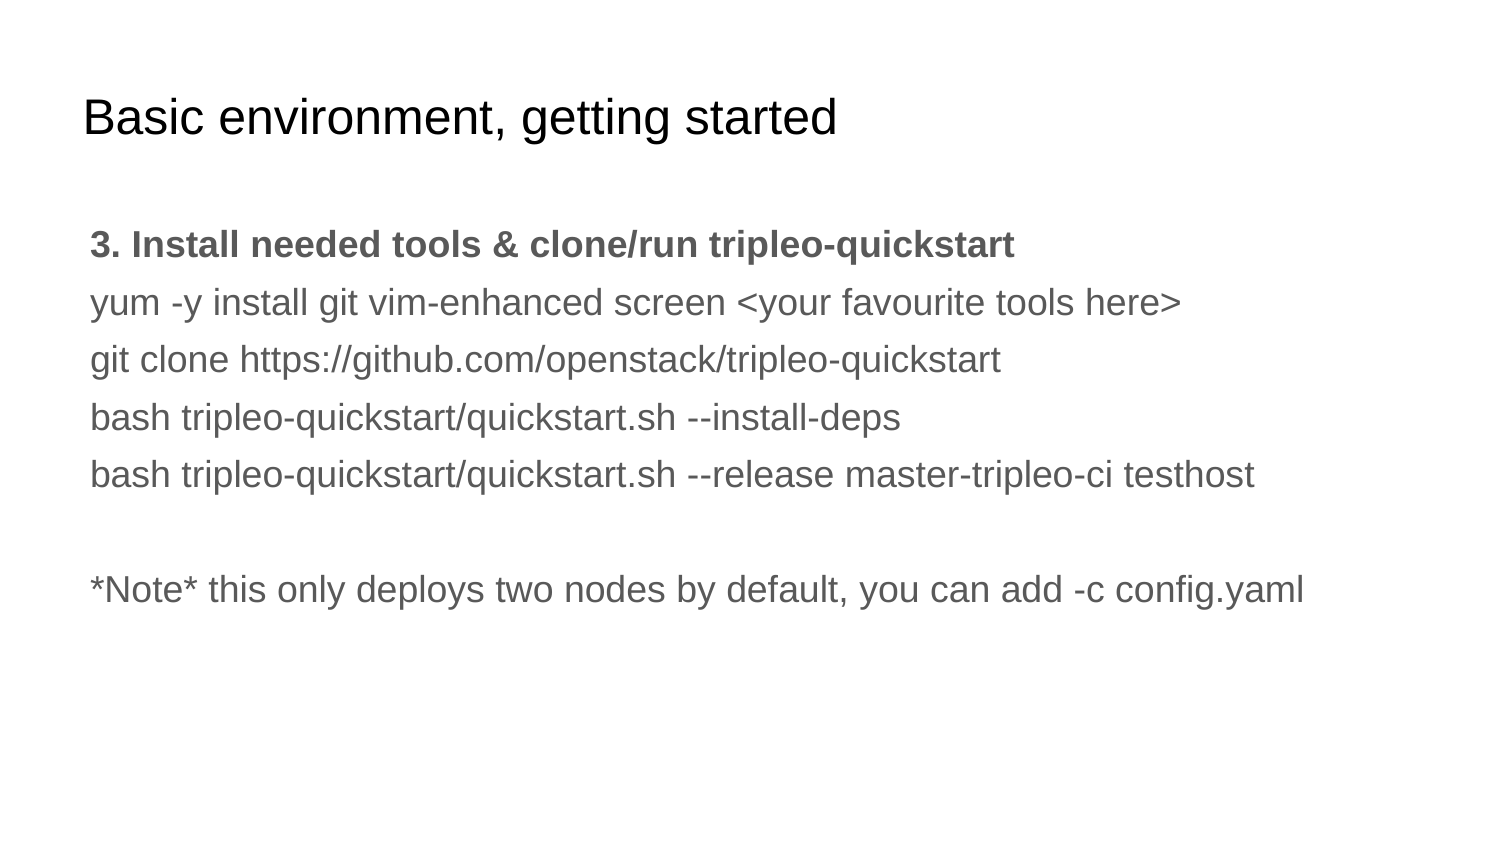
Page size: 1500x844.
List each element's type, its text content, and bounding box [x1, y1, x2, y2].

list 3. Install needed tools & clone/run tripleo-quickstart yum -y install git vim-enhanced screen <your favourite tools here> git clone https://github.com/openstack/tripleo-quickstart bash tripleo-quickstart/quickstart.sh --install-deps bash tripleo-quickstart/quickstart.sh --release master-tripleo-ci testhost *Note* this only deploys two nodes by default, you can add -c config.yaml [75, 205, 1466, 804]
title Basic environment, getting started [67, 69, 1466, 164]
